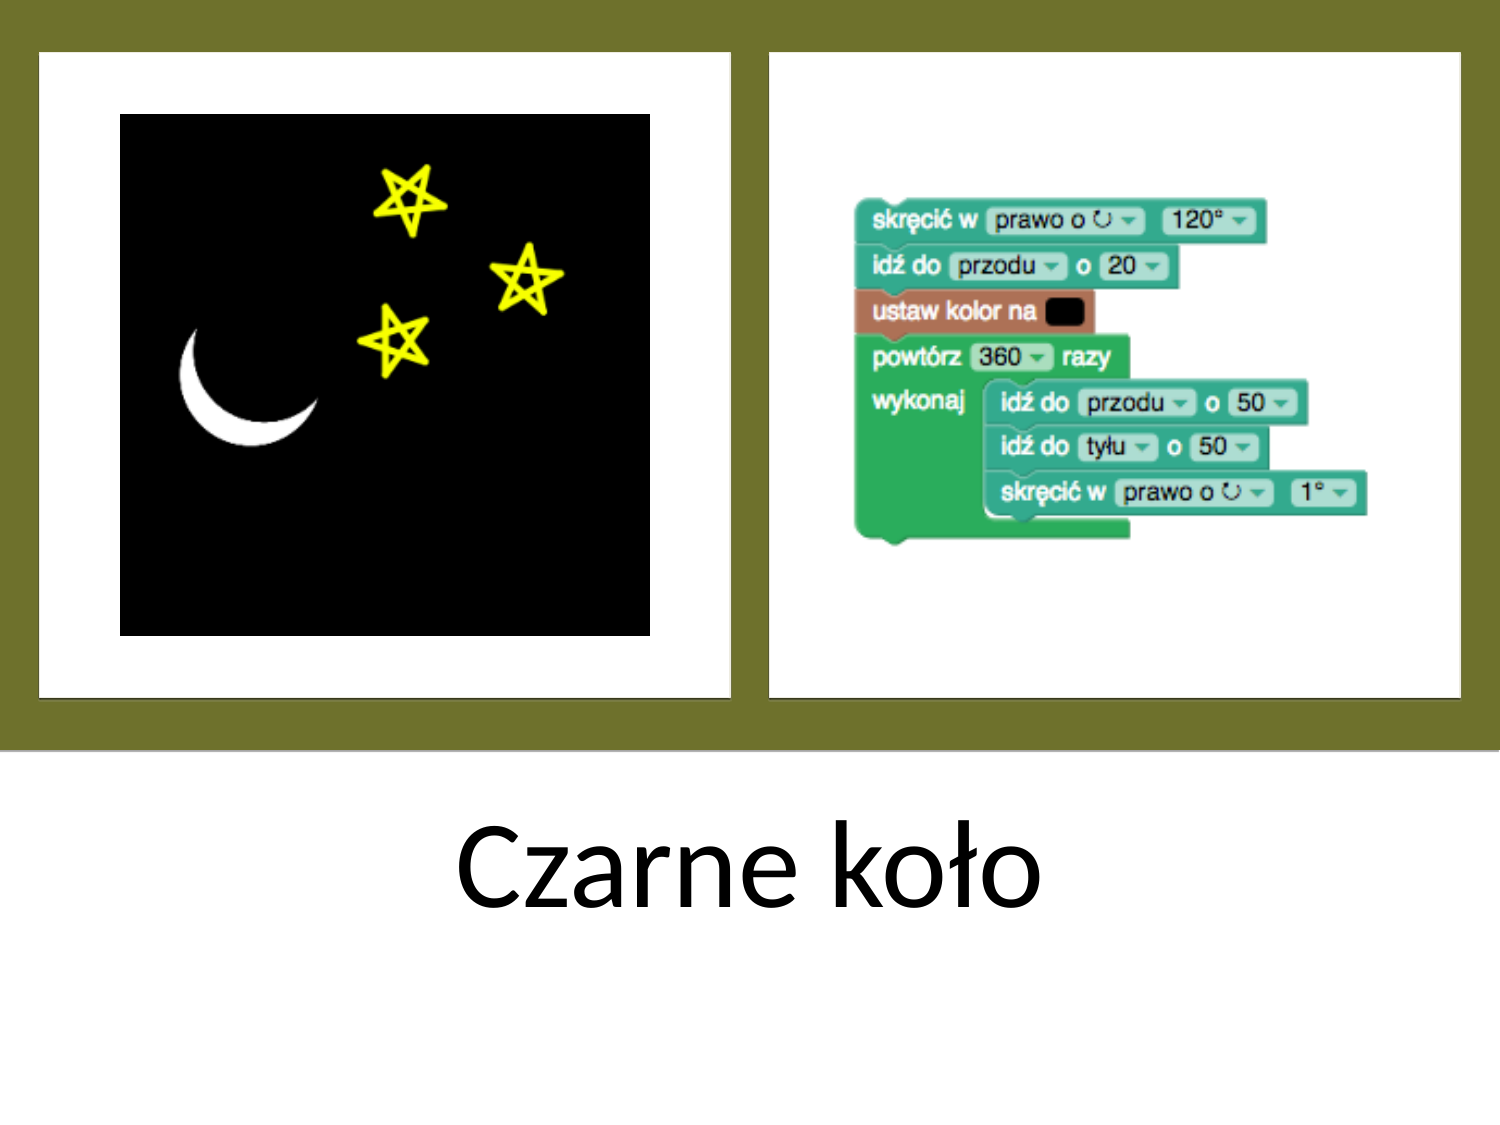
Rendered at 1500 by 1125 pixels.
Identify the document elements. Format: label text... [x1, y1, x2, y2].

picture [833, 172, 1392, 575]
title Czarne koło [187, 761, 1313, 942]
picture [120, 114, 650, 636]
text_box [0, 0, 1500, 750]
